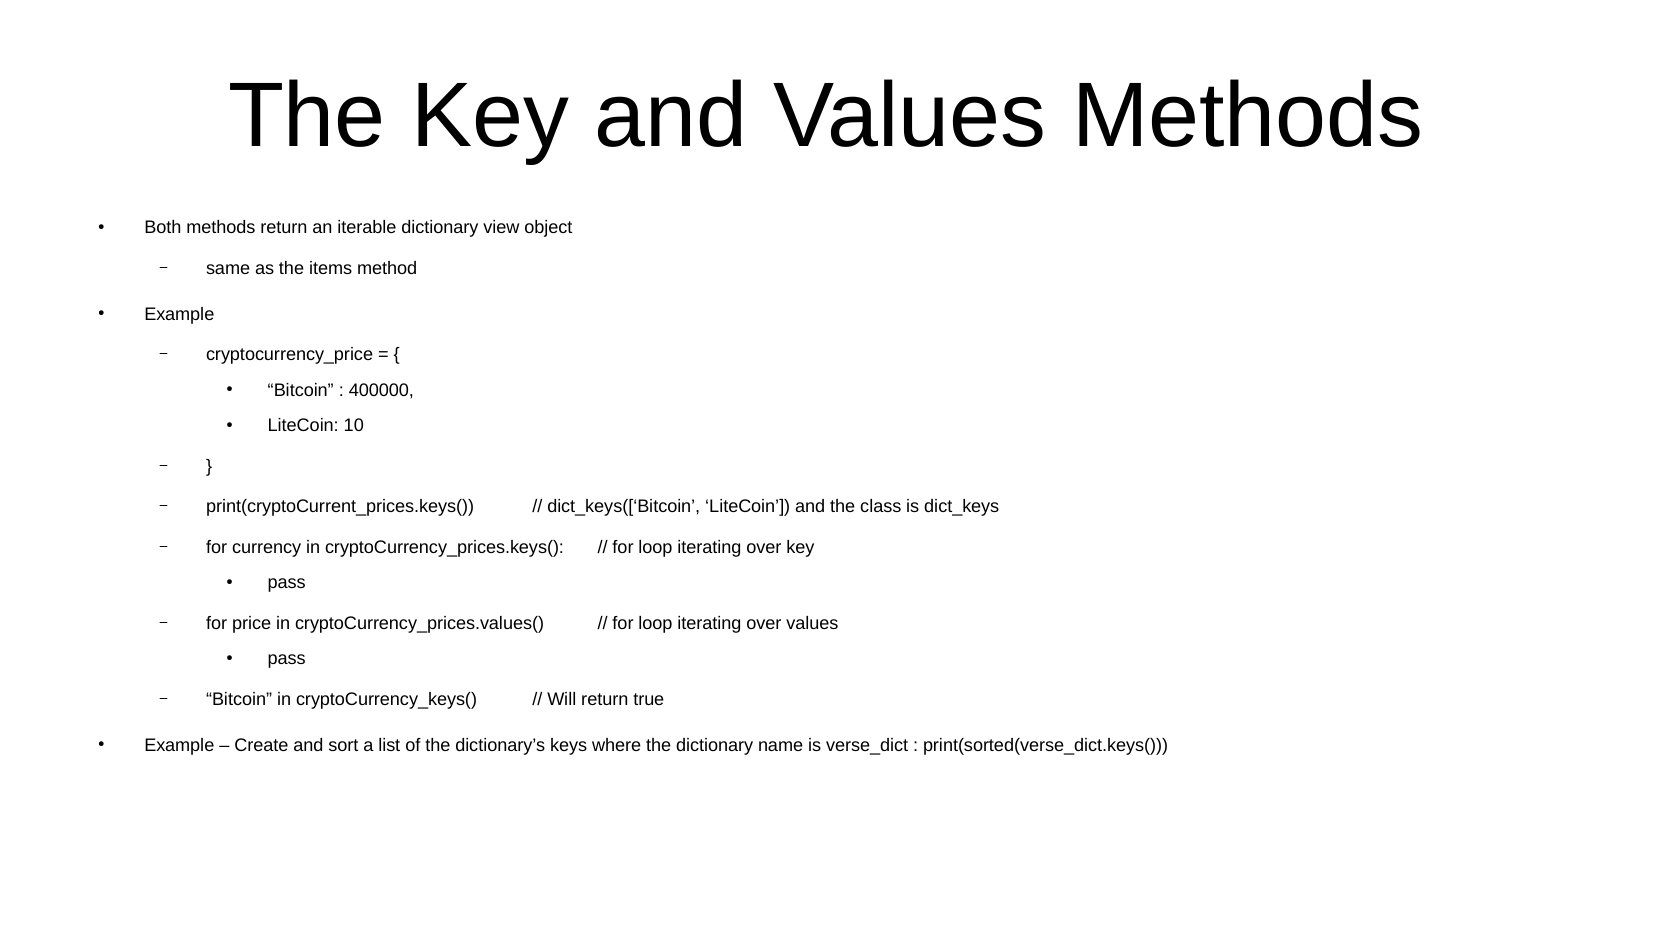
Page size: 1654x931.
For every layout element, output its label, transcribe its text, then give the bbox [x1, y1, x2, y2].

title The Key and Values Methods [82, 37, 1571, 193]
list Both methods return an iterable dictionary view object same as the items method Example cryptocurrency_price = { “Bitcoin” : 400000, LiteCoin: 10 } print(cryptoCurrent_prices.keys()) // dict_keys([‘Bitcoin’, ‘LiteCoin’]) and the class is dict_keys for currency in cryptoCurrency_prices.keys(): // for loop iterating over key pass for price in cryptoCurrency_prices.values() // for loop iterating over values pass “Bitcoin” in cryptoCurrency_keys() // Will return true Example – Create and sort a list of the dictionary’s keys where the dictionary name is verse_dict : print(sorted(verse_dict.keys())) [82, 217, 1571, 758]
